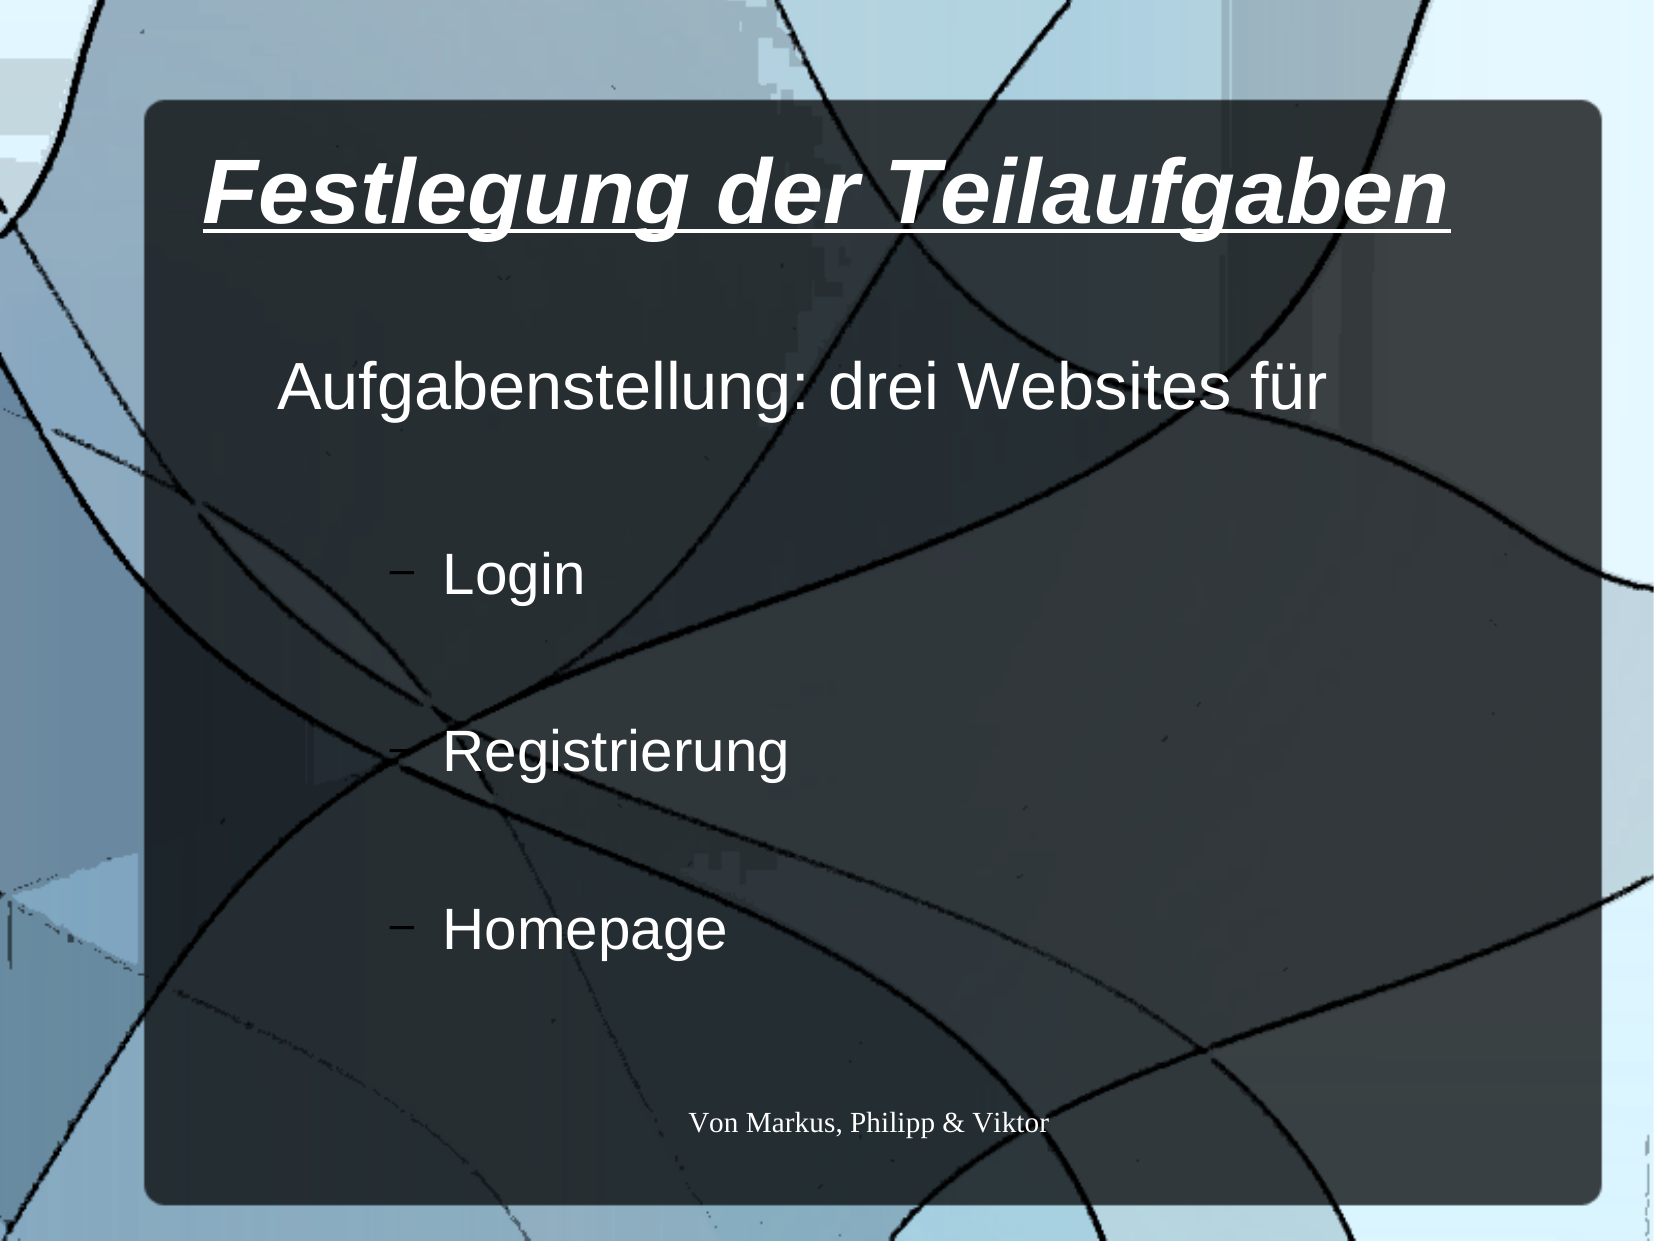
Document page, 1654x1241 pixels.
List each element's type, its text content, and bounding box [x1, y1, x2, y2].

list Aufgabenstellung: drei Websites für Login Registrierung Homepage [206, 349, 1571, 1241]
picture [0, 0, 1654, 1241]
title Festlegung der Teilaufgaben [82, 88, 1571, 296]
